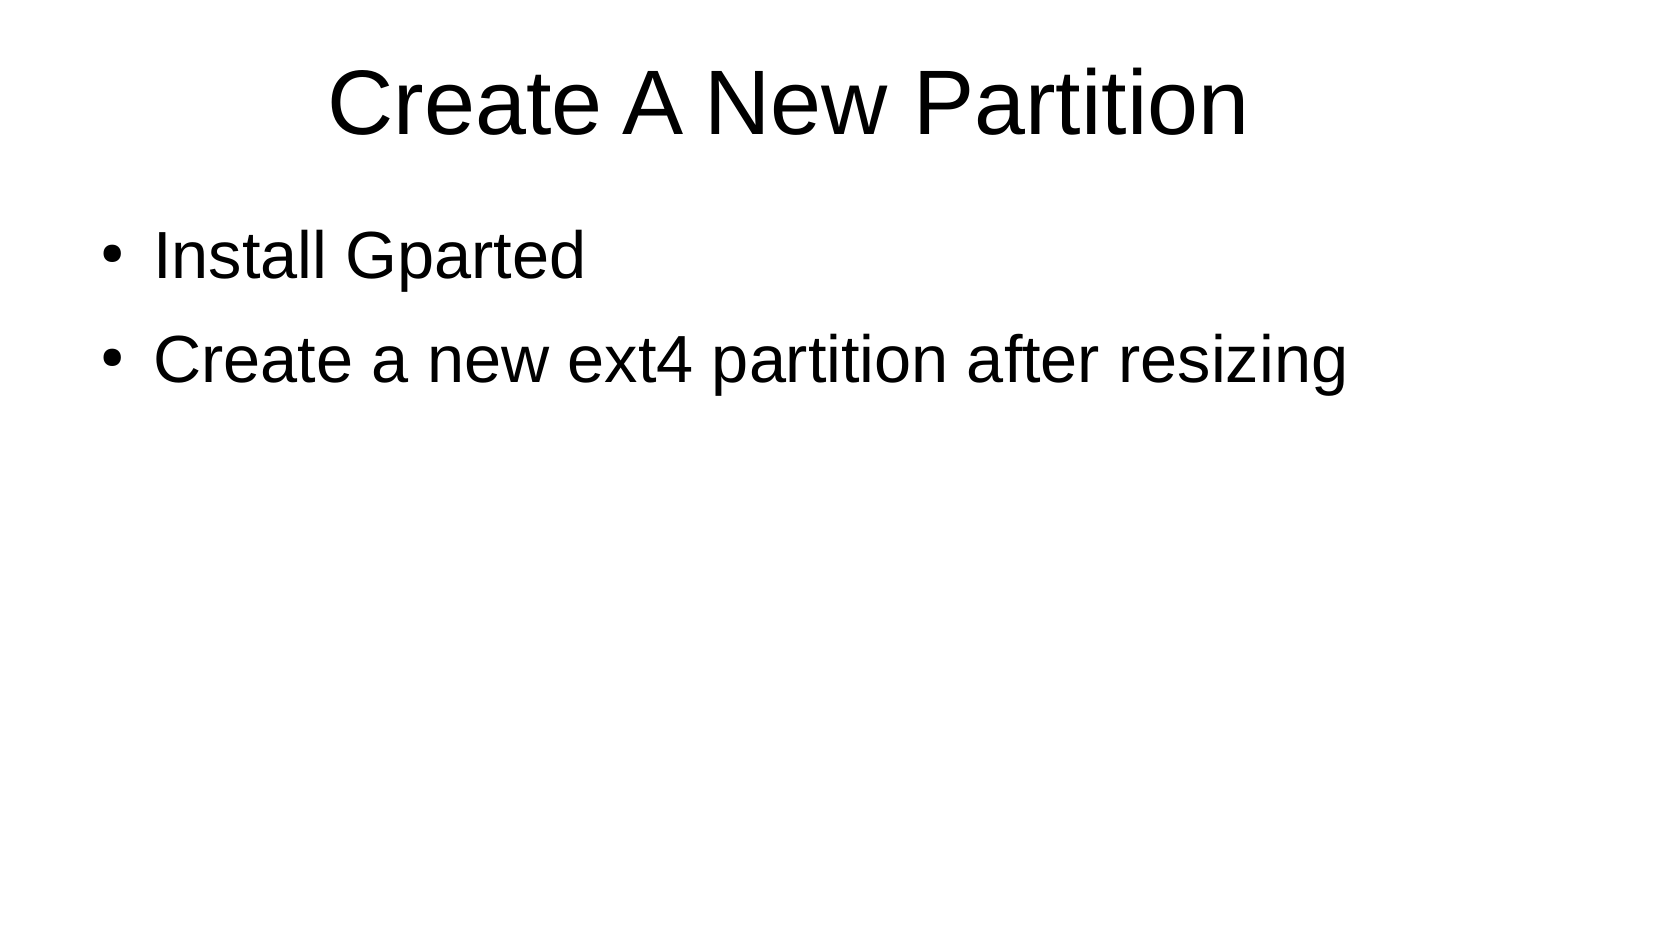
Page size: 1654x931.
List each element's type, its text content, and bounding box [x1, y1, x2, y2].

title Create A New Partition [45, 24, 1534, 181]
list Install Gparted Create a new ext4 partition after resizing [82, 217, 1571, 758]
